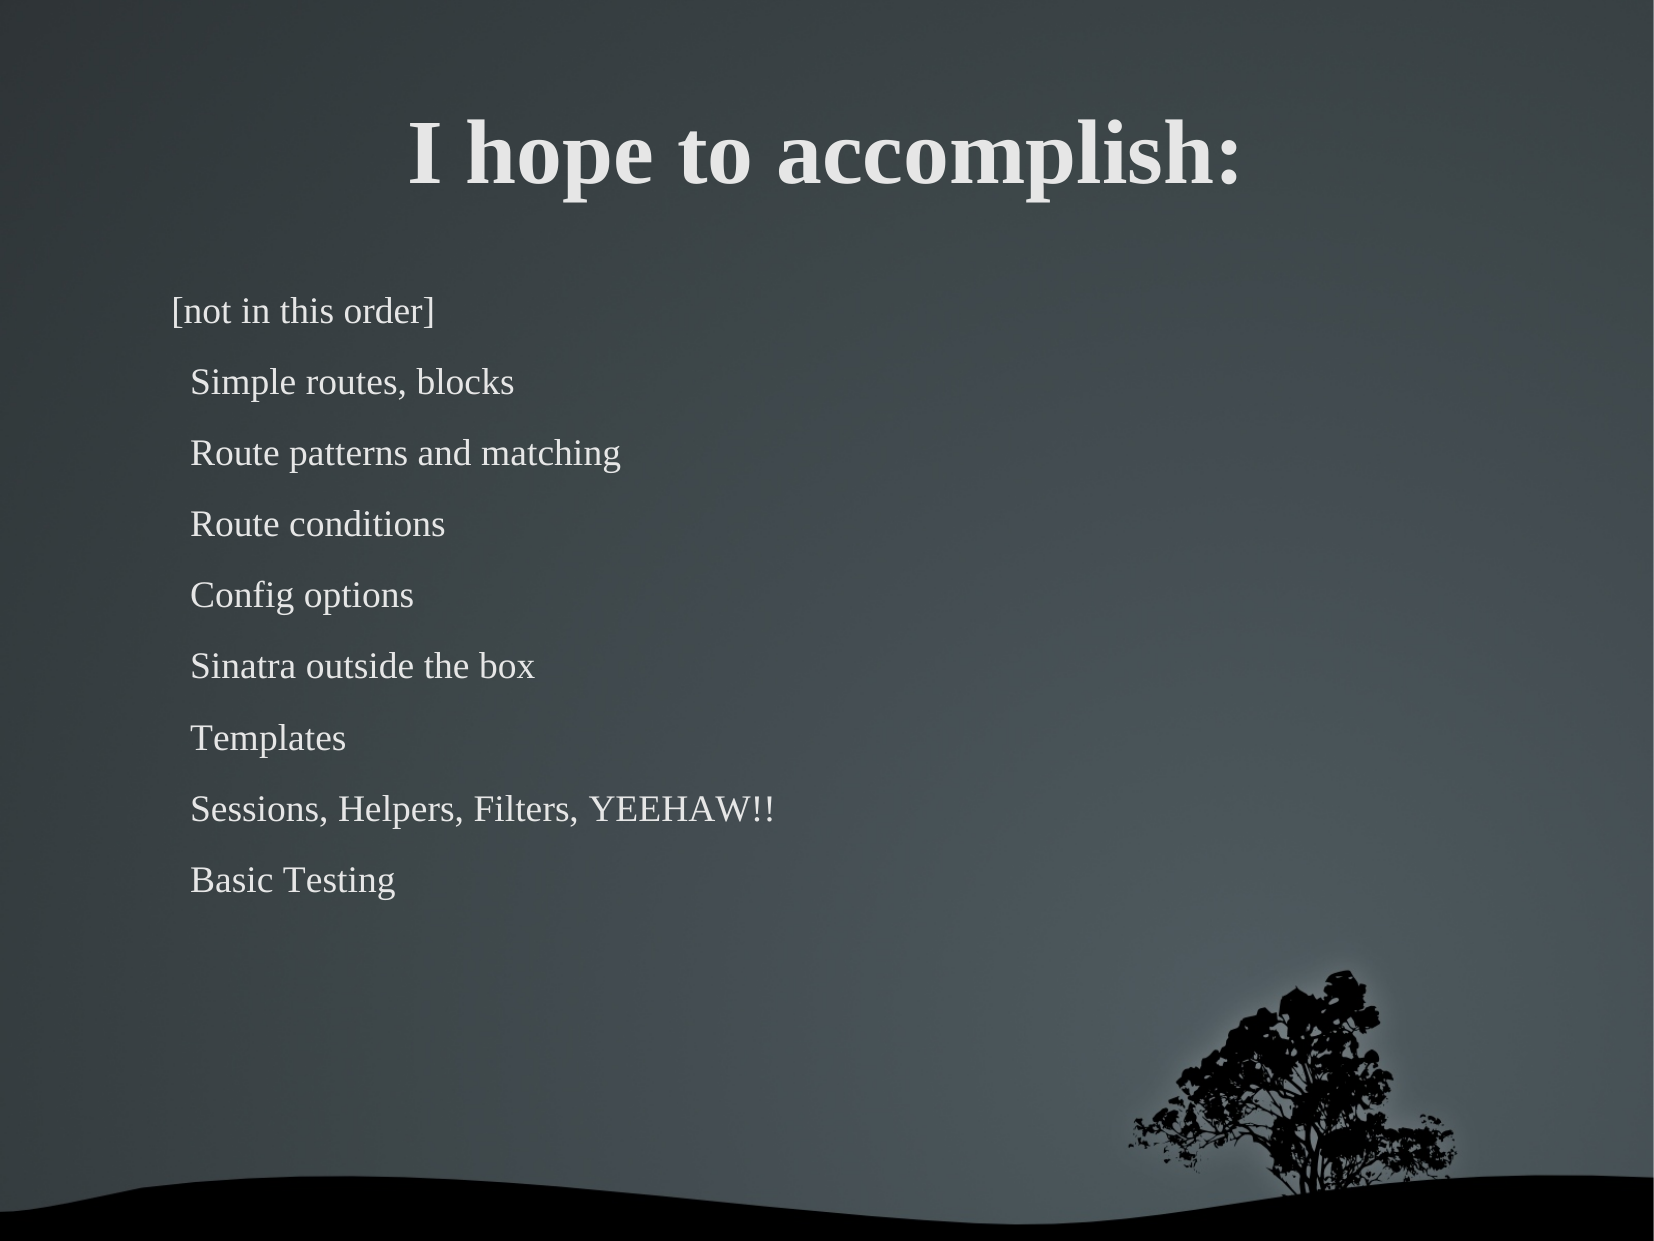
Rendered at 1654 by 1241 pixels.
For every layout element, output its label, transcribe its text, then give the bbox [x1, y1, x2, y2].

title I hope to accomplish: [82, 49, 1571, 257]
list [not in this order] Simple routes, blocks Route patterns and matching Route conditions Config options Sinatra outside the box Templates Sessions, Helpers, Filters, YEEHAW!! Basic Testing [82, 290, 1571, 1109]
picture [0, 0, 1654, 1241]
